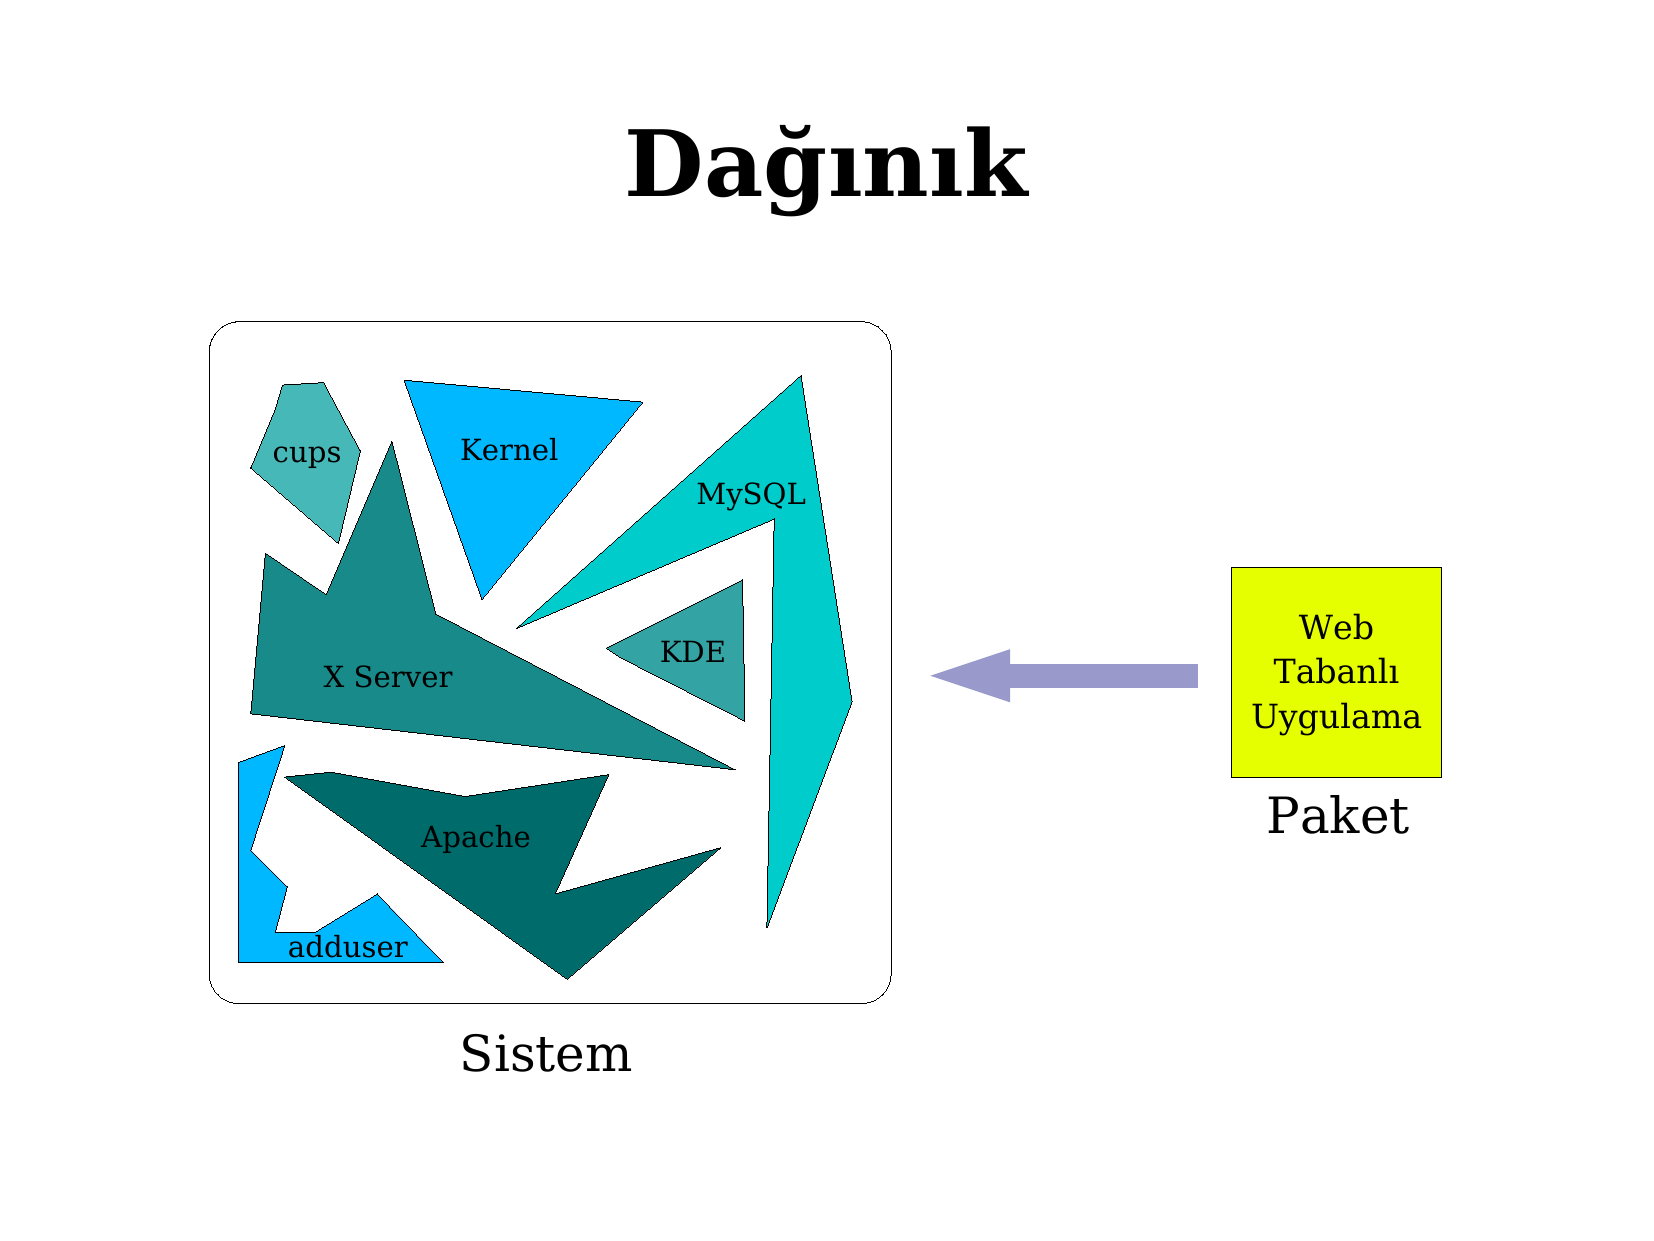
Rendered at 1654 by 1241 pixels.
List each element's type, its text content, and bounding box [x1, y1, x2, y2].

text_box Kernel [460, 433, 559, 468]
text_box cups [272, 435, 342, 471]
text_box Paket [1266, 787, 1410, 846]
text_box Web Tabanlı Uygulama [1231, 567, 1442, 778]
text_box X Server [323, 659, 453, 695]
text_box Apache [421, 820, 532, 855]
text_box [238, 745, 288, 963]
text_box [284, 772, 721, 980]
text_box [606, 579, 745, 722]
text_box adduser [287, 930, 409, 966]
text_box Sistem [460, 1025, 634, 1084]
text_box [250, 382, 361, 544]
text_box [318, 893, 444, 963]
text_box [516, 375, 853, 928]
text_box [404, 380, 643, 600]
text_box MySQL [696, 477, 807, 512]
text_box [250, 441, 736, 770]
text_box KDE [659, 635, 727, 670]
text_box Dağınık [625, 109, 1029, 218]
